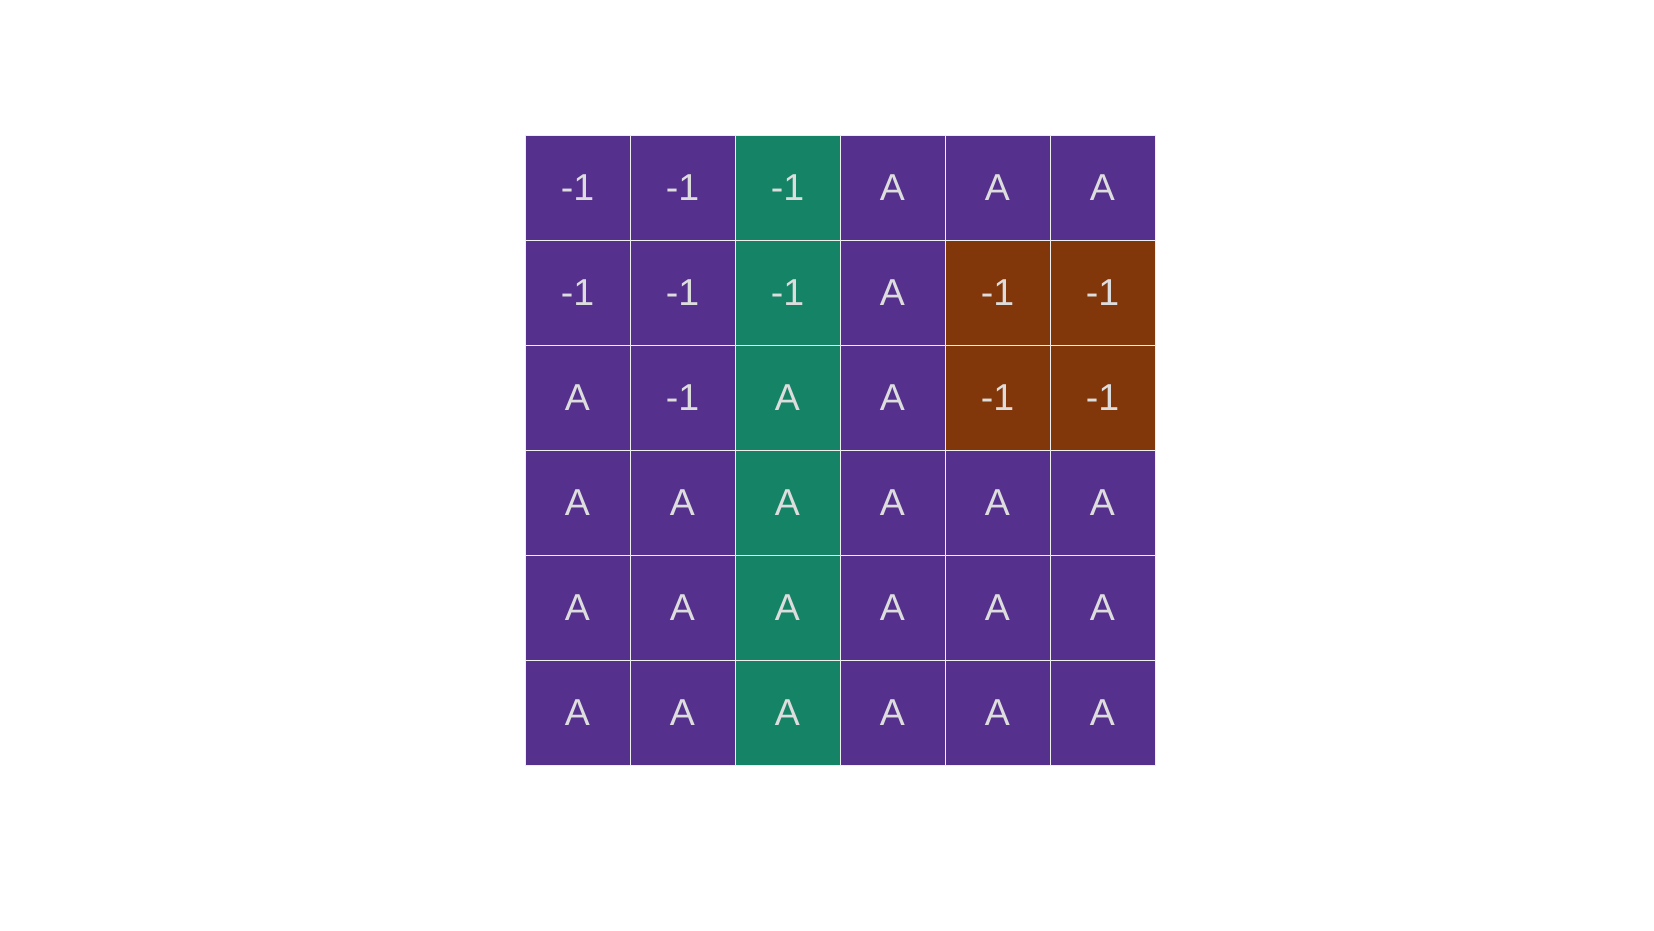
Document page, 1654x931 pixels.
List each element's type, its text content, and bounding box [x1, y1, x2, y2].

text_box A [945, 135, 1050, 240]
text_box A [945, 660, 1050, 766]
text_box -1 [735, 135, 840, 240]
text_box -1 [945, 345, 1050, 450]
text_box A [735, 450, 840, 555]
text_box -1 [630, 240, 735, 345]
text_box -1 [735, 240, 840, 345]
text_box -1 [525, 135, 630, 240]
text_box -1 [630, 135, 735, 240]
text_box -1 [1050, 345, 1156, 450]
text_box A [840, 555, 945, 660]
text_box A [840, 660, 945, 766]
text_box A [840, 450, 945, 555]
text_box -1 [945, 240, 1050, 345]
text_box A [735, 555, 840, 660]
text_box A [945, 555, 1050, 660]
text_box A [1050, 450, 1156, 555]
text_box A [630, 660, 735, 766]
text_box A [525, 345, 630, 450]
text_box -1 [525, 240, 630, 345]
text_box -1 [630, 345, 735, 450]
text_box A [525, 660, 630, 766]
text_box A [525, 450, 630, 555]
text_box A [735, 660, 840, 766]
text_box -1 [1050, 240, 1156, 345]
text_box A [630, 555, 735, 660]
text_box A [840, 135, 945, 240]
text_box A [840, 345, 945, 450]
text_box A [1050, 660, 1156, 766]
text_box A [1050, 555, 1156, 660]
text_box A [945, 450, 1050, 555]
text_box A [1050, 135, 1156, 240]
text_box A [840, 240, 945, 345]
text_box A [630, 450, 735, 555]
text_box A [525, 555, 630, 660]
text_box A [735, 345, 840, 450]
